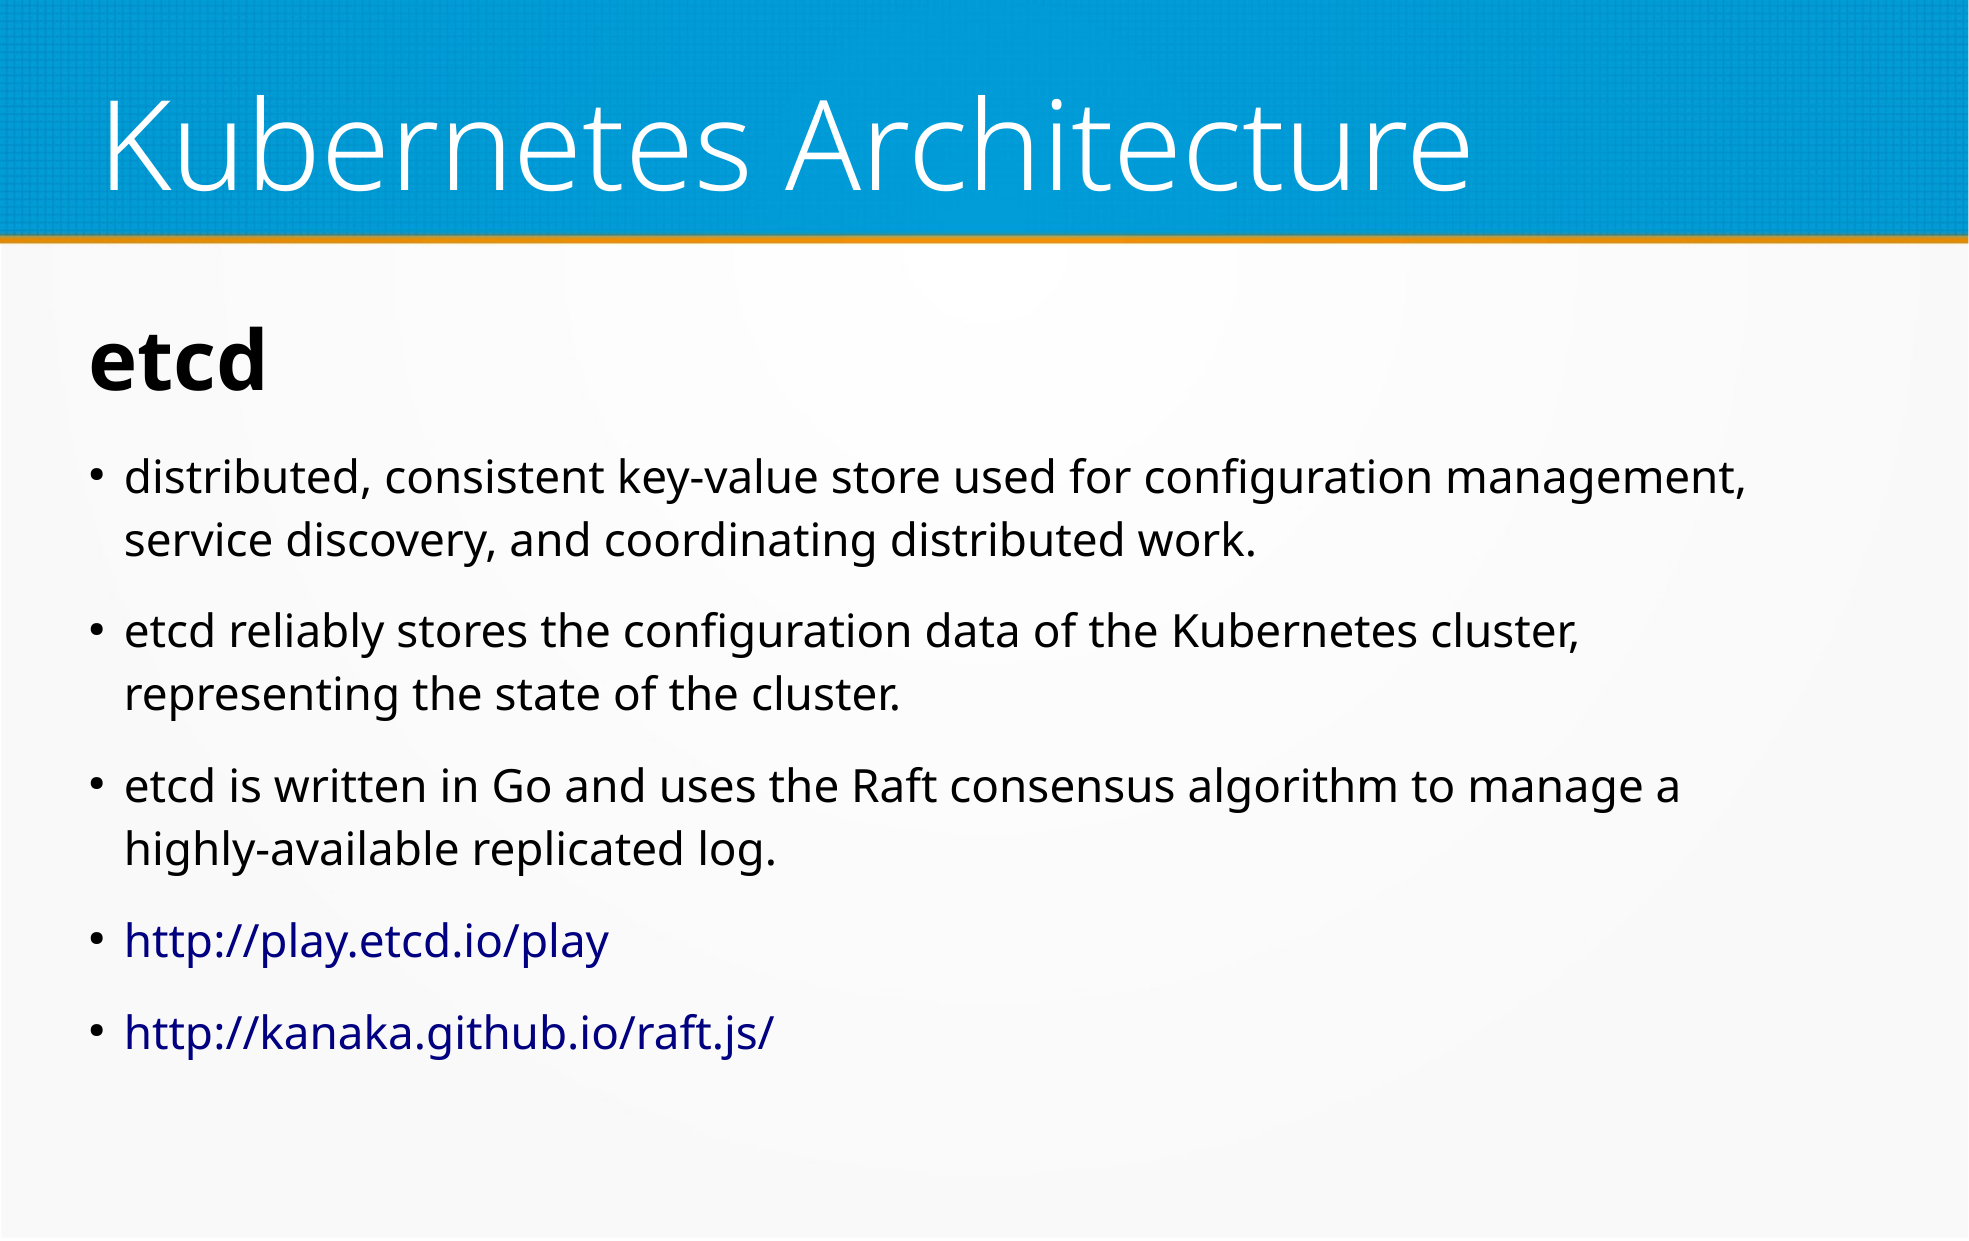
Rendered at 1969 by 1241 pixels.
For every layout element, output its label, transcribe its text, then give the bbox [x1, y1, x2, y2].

text_box etcd distributed, consistent key-value store used for configuration management, service discovery, and coordinating distributed work. etcd reliably stores the configuration data of the Kubernetes cluster, representing the state of the cluster. etcd is written in Go and uses the Raft consensus algorithm to manage a highly-available replicated log. http://play.etcd.io/play http://kanaka.github.io/raft.js/ [82, 322, 1772, 1134]
title Kubernetes Architecture [98, 19, 1870, 227]
picture [0, 233, 1969, 1241]
